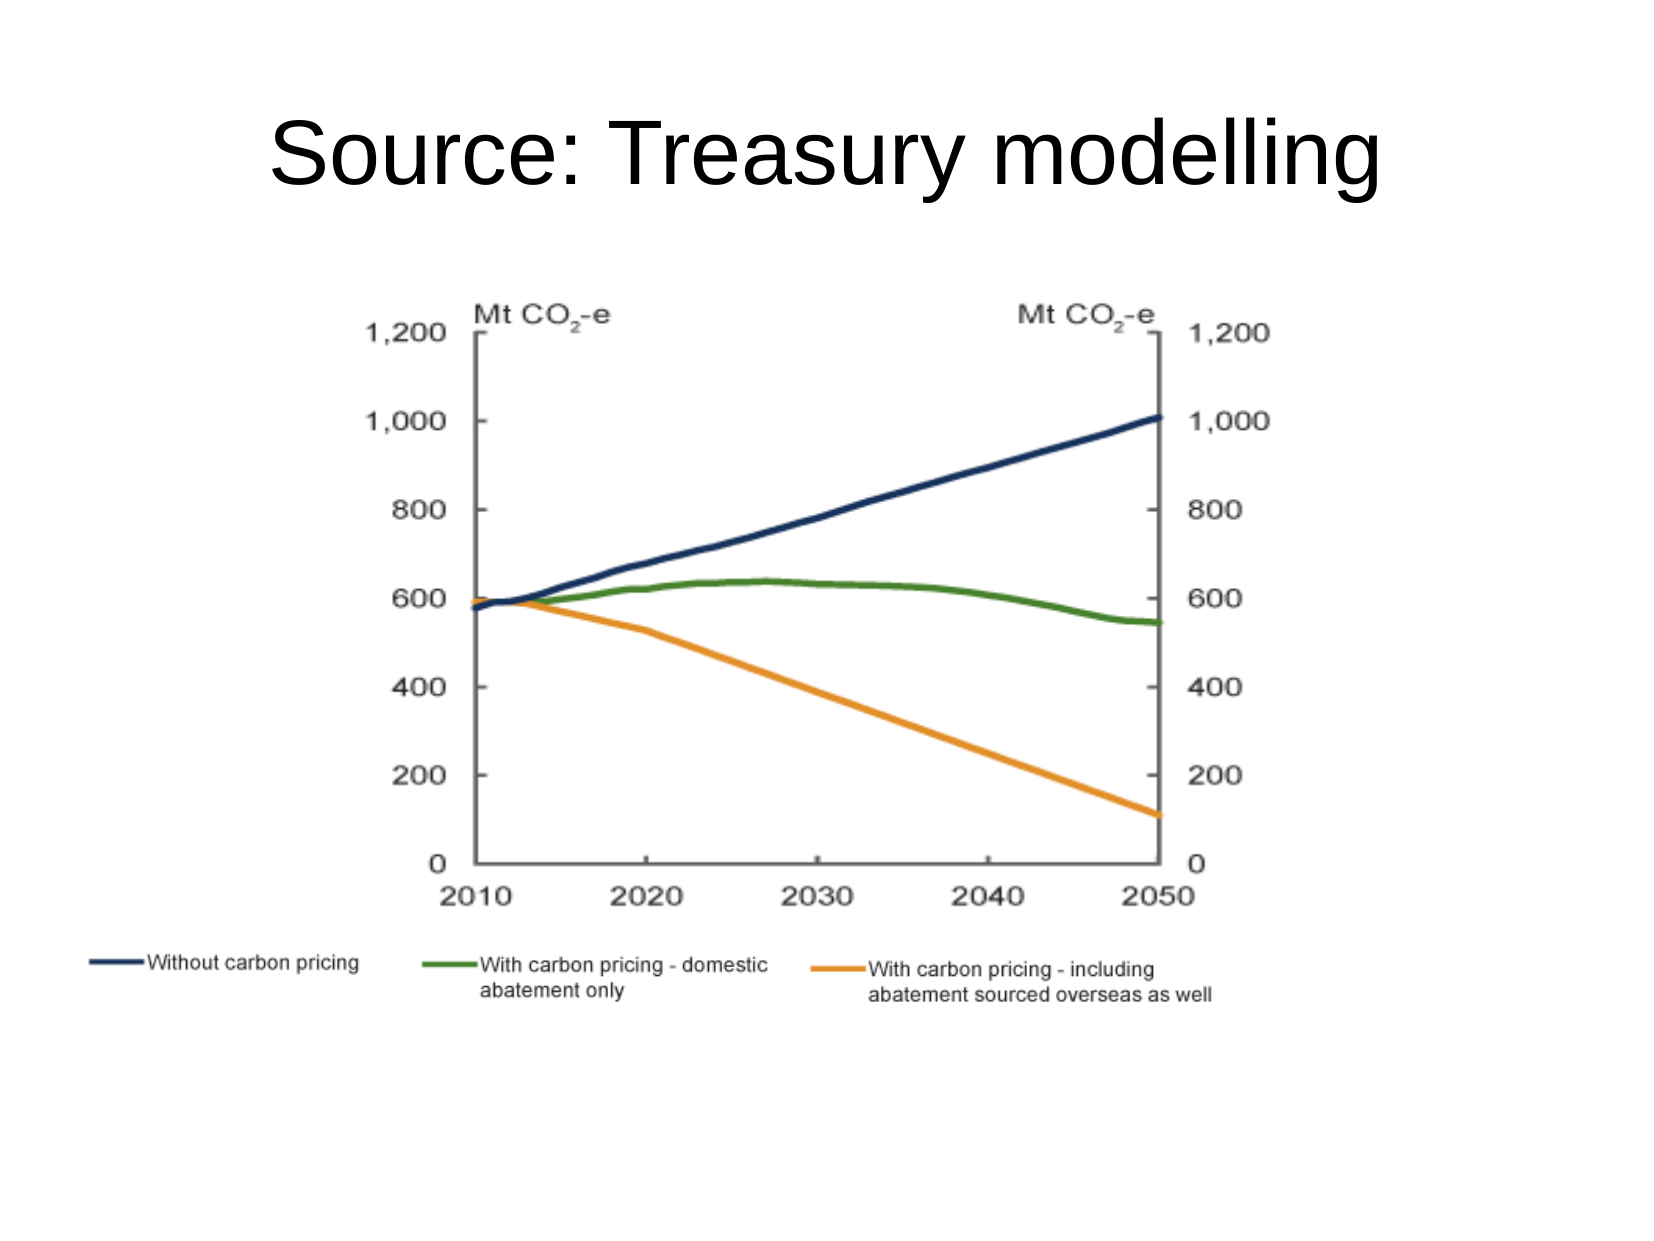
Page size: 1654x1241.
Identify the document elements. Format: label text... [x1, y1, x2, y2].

picture [75, 290, 1333, 1013]
title Source: Treasury modelling [82, 49, 1571, 257]
